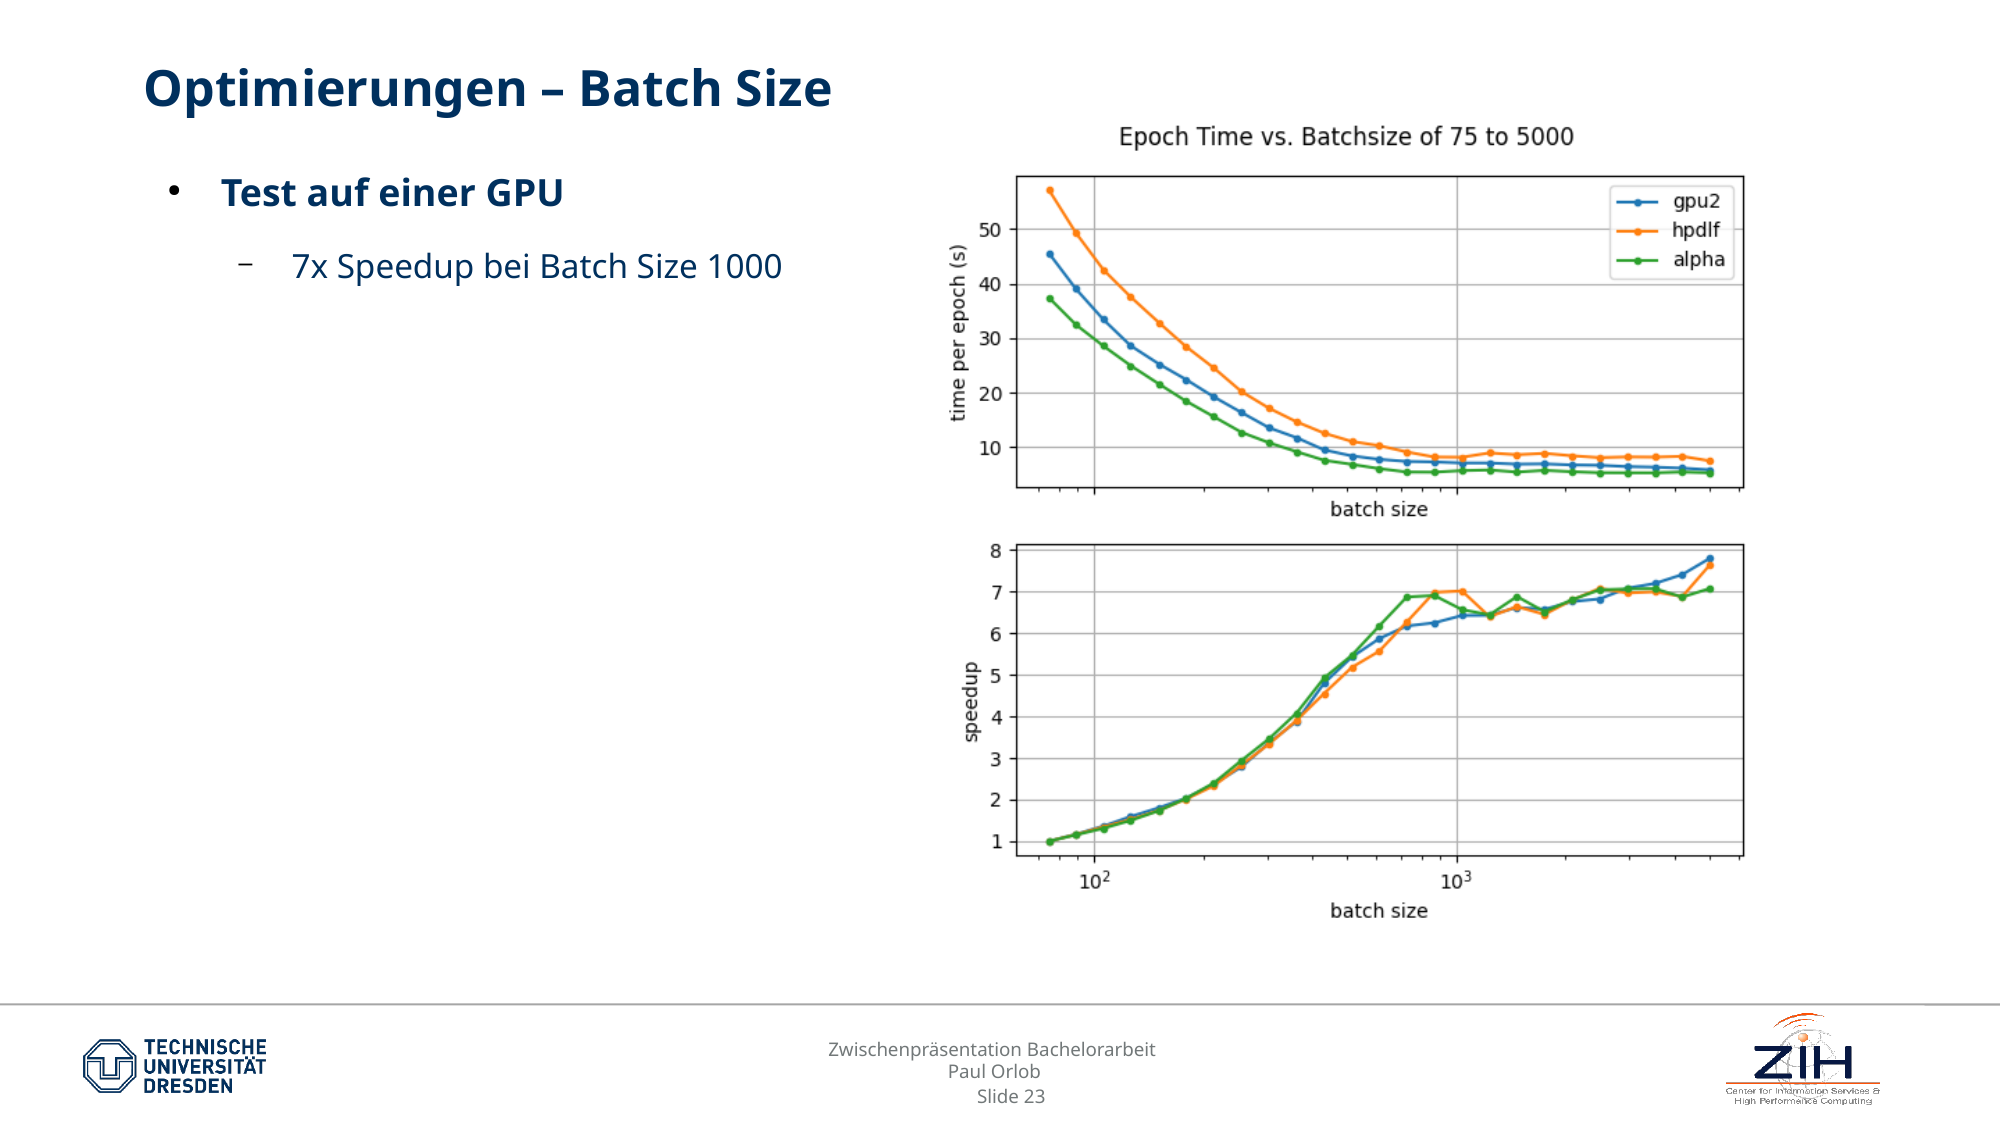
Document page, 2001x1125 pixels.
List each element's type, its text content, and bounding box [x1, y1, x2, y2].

picture [937, 112, 1757, 937]
list Test auf einer GPU 7x Speedup bei Batch Size 1000 [150, 169, 937, 882]
picture [1726, 1013, 1880, 1105]
picture [83, 1039, 266, 1093]
title Optimierungen – Batch Size [143, 56, 1880, 169]
